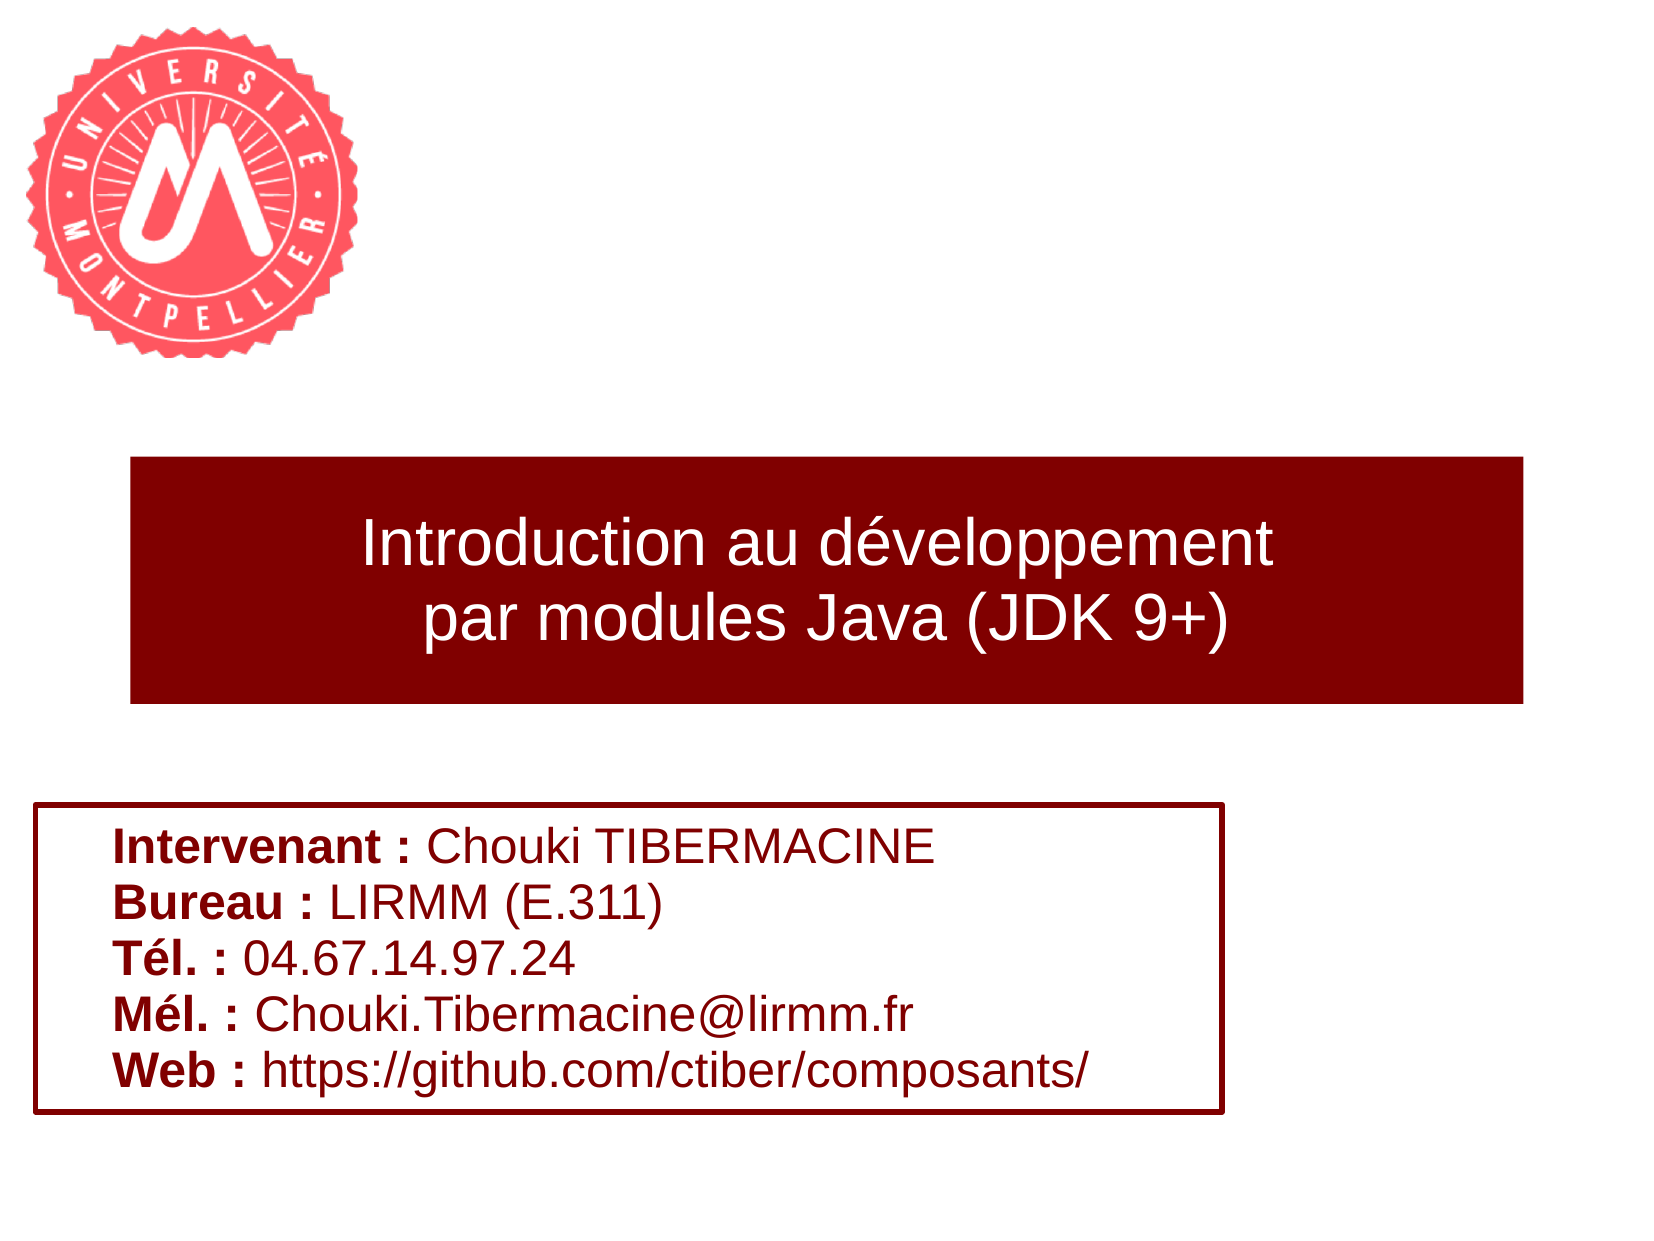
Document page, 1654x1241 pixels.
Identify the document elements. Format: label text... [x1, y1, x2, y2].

text_box Intervenant : Chouki TIBERMACINE Bureau : LIRMM (E.311) Tél. : 04.67.14.97.24 Mél. : Chouki.Tibermacine@lirmm.fr Web : https://github.com/ctiber/composants/ [35, 804, 1223, 1112]
text_box Introduction au développement par modules Java (JDK 9+) [130, 456, 1524, 704]
picture [26, 27, 360, 358]
